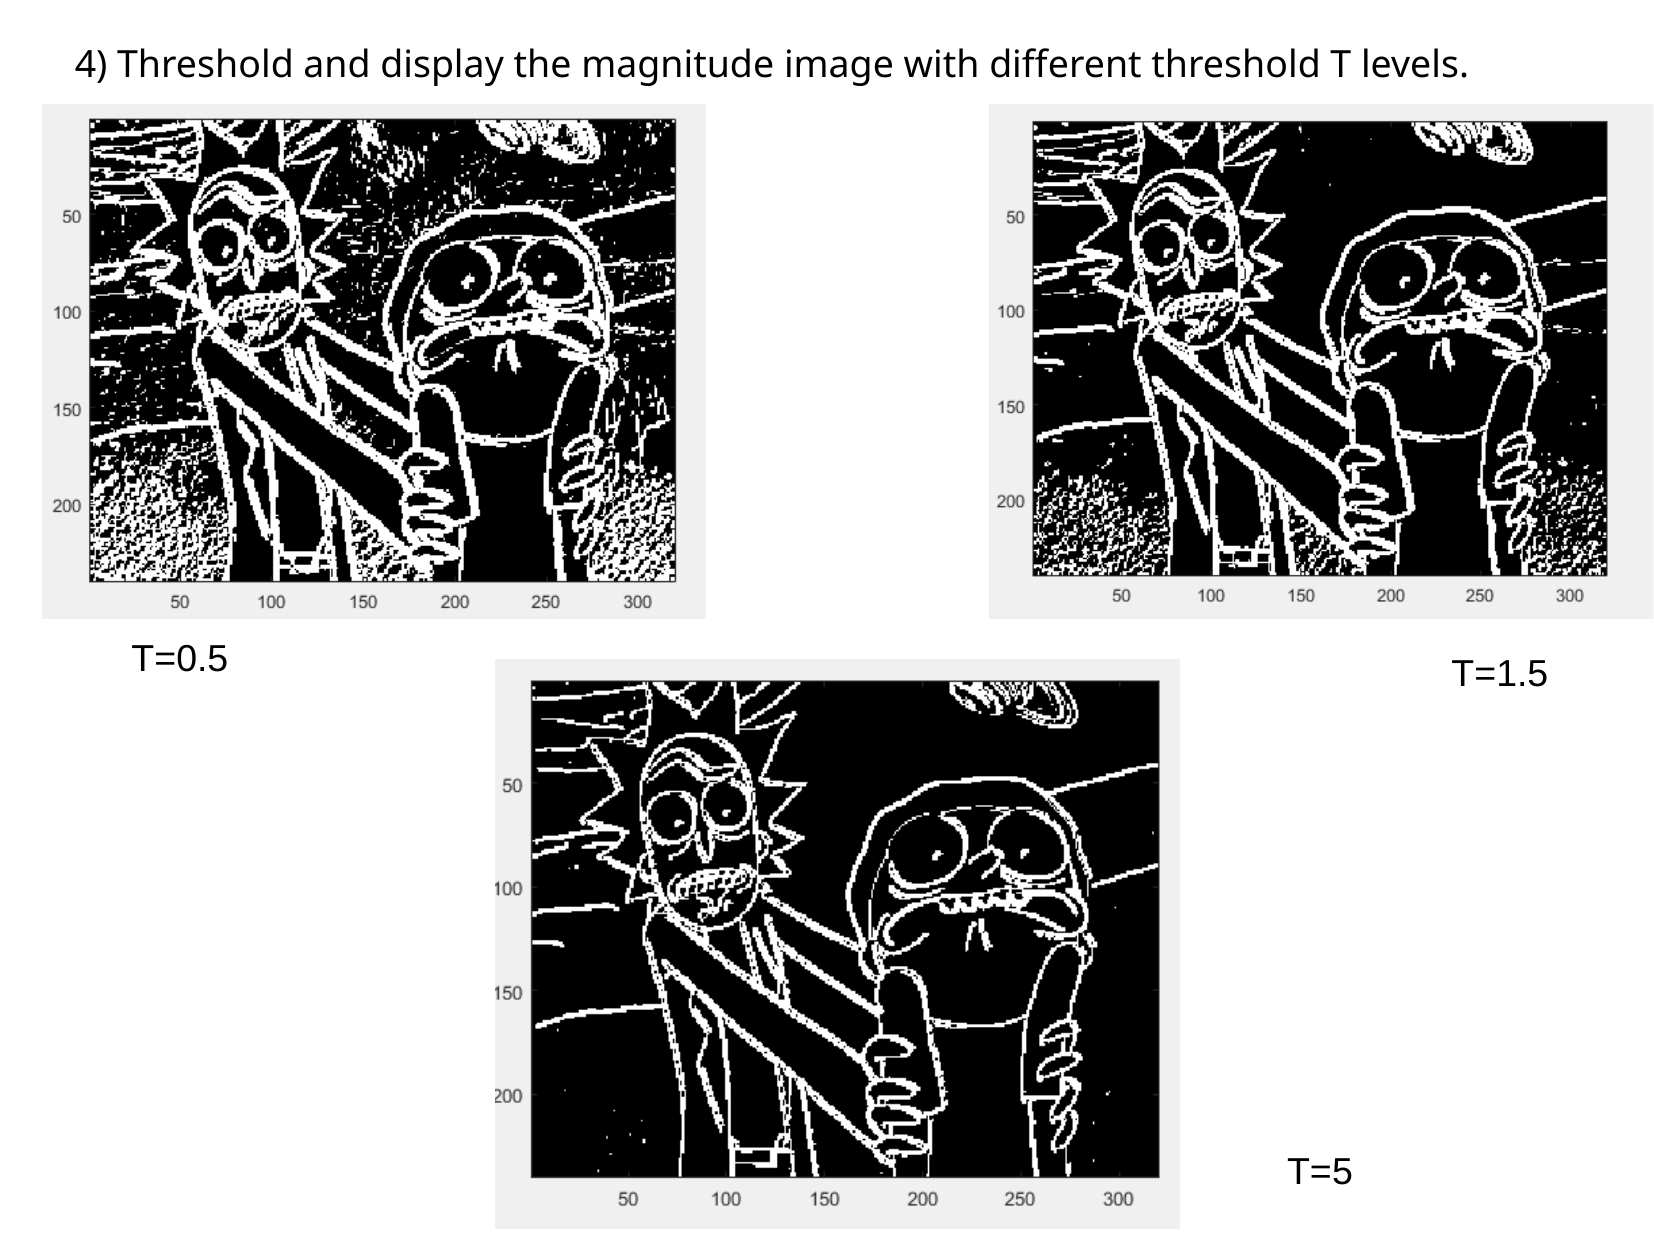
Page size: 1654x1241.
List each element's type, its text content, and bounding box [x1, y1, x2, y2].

text_box T=0.5 [60, 630, 301, 687]
picture [495, 659, 1180, 1230]
picture [42, 104, 706, 619]
text_box T=1.5 [1380, 645, 1621, 702]
text_box 4) Threshold and display the magnitude image with different threshold T levels. [60, 30, 1546, 95]
text_box T=5 [1200, 1143, 1441, 1201]
picture [989, 104, 1654, 619]
